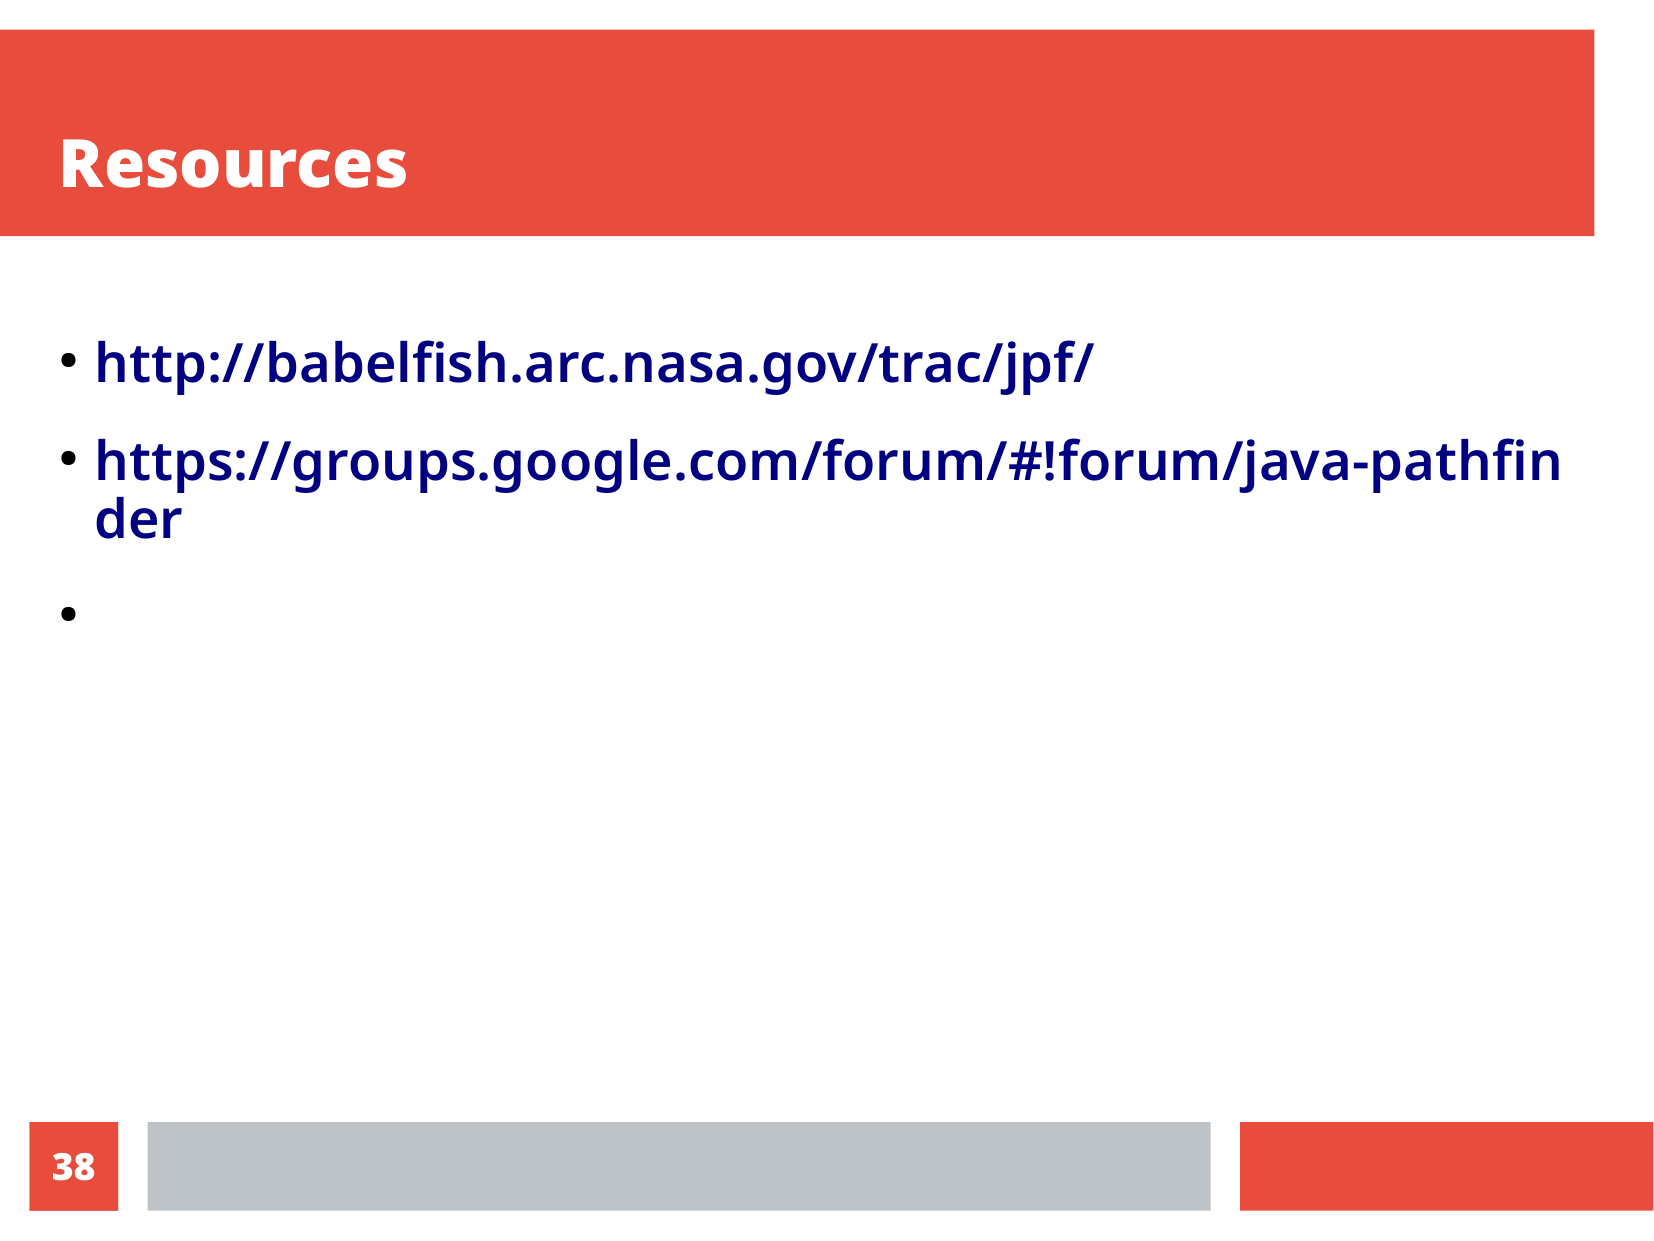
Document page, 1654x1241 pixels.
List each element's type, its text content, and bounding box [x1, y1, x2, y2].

list http://babelfish.arc.nasa.gov/trac/jpf/ https://groups.google.com/forum/#!forum/java-pathfinder [59, 324, 1565, 1093]
title Resources [59, 59, 1595, 207]
